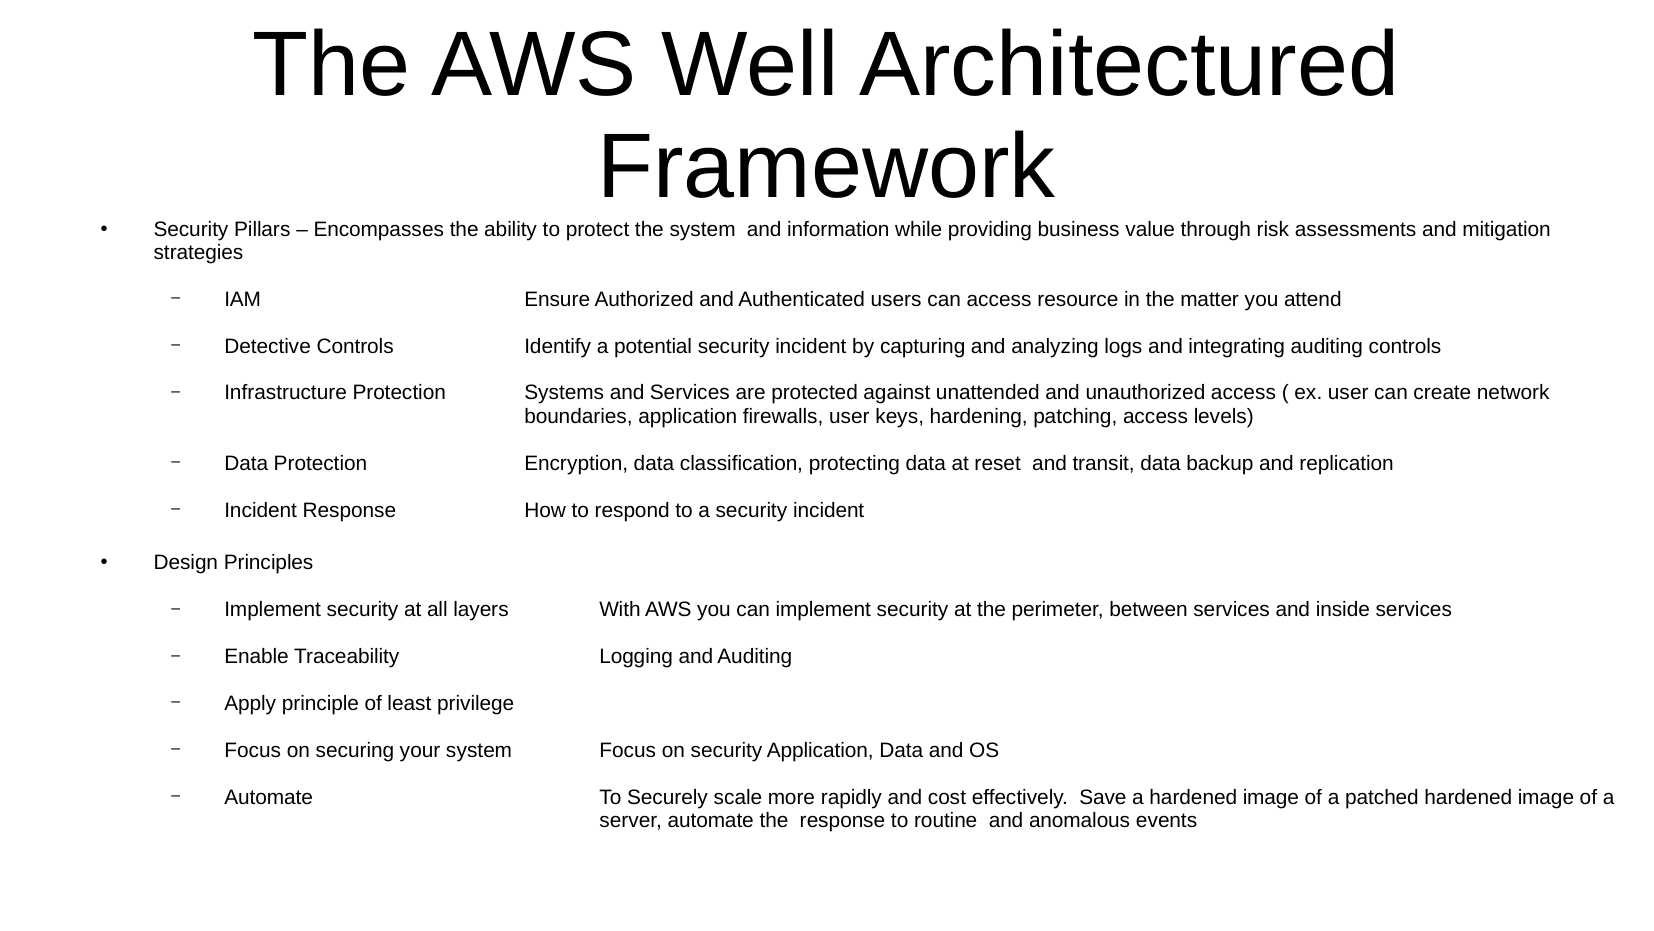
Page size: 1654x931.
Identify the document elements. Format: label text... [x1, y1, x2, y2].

list Security Pillars – Encompasses the ability to protect the system and information while providing business value through risk assessments and mitigation strategies IAM Ensure Authorized and Authenticated users can access resource in the matter you attend Detective Controls Identify a potential security incident by capturing and analyzing logs and integrating auditing controls Infrastructure Protection Systems and Services are protected against unattended and unauthorized access ( ex. user can create network boundaries, application firewalls, user keys, hardening, patching, access levels) Data Protection Encryption, data classification, protecting data at reset and transit, data backup and replication Incident Response How to respond to a security incident Design Principles Implement security at all layers With AWS you can implement security at the perimeter, between services and inside services Enable Traceability Logging and Auditing Apply principle of least privilege Focus on securing your system Focus on security Application, Data and OS Automate To Securely scale more rapidly and cost effectively. Save a hardened image of a patched hardened image of a server, automate the response to routine and anomalous events [82, 217, 1636, 900]
title The AWS Well Architectured Framework [82, 12, 1571, 217]
